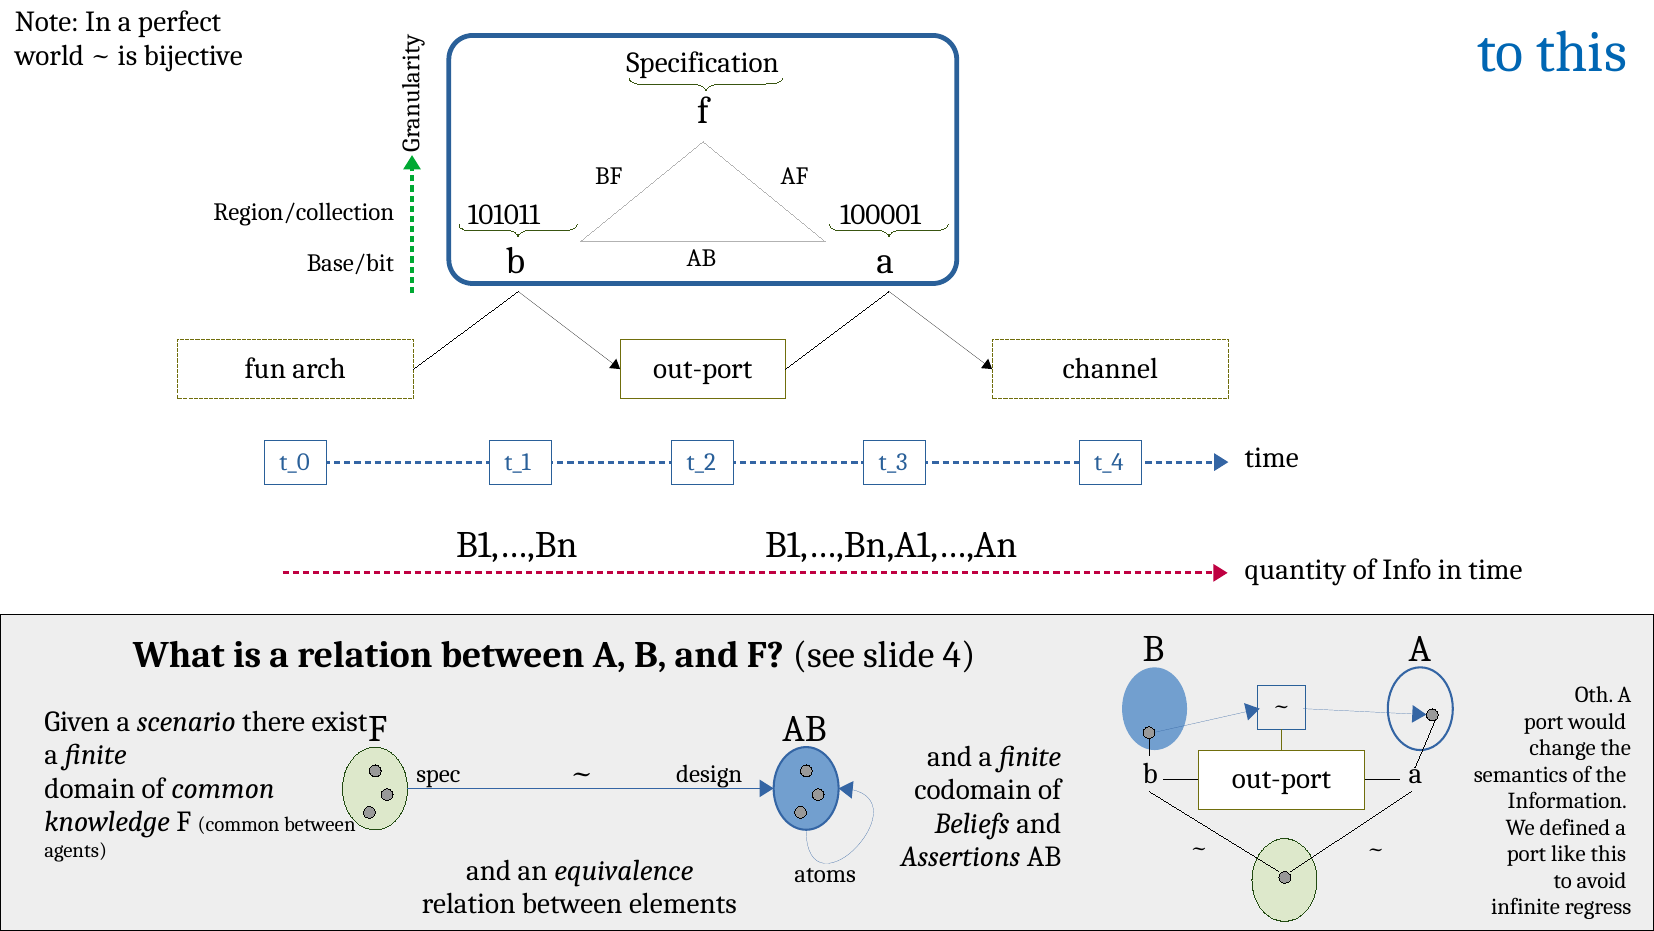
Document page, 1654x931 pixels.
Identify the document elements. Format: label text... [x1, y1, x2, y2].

text_box AB [767, 699, 851, 759]
text_box 101011 [453, 191, 581, 241]
text_box t_1 [489, 440, 552, 485]
text_box BF [580, 154, 639, 199]
text_box ~ [1352, 827, 1400, 872]
text_box Oth. A port would change the semantics of the Information. We defined a port like this to avoid infinite regress [1458, 674, 1654, 931]
text_box quantity of Info in time [1229, 545, 1547, 603]
text_box a [861, 241, 917, 292]
text_box B1,…,Bn [441, 516, 603, 579]
text_box Granularity [389, 13, 434, 168]
text_box B [1127, 620, 1176, 679]
text_box design [661, 752, 780, 798]
text_box ~ [555, 746, 609, 801]
text_box out-port [620, 339, 786, 399]
text_box B1,…,Bn,A1,…,An [750, 516, 1052, 575]
text_box and a finite codomain of Beliefs and Assertions AB [885, 732, 1087, 886]
text_box AF [765, 154, 825, 199]
text_box time [1229, 433, 1512, 491]
text_box Specification [611, 38, 804, 88]
text_box What is a relation between A, B, and F? (see slide 4) [118, 625, 1033, 685]
text_box F [353, 699, 401, 759]
text_box t_4 [1079, 440, 1142, 485]
text_box b [1127, 750, 1176, 807]
text_box fun arch [177, 339, 414, 399]
text_box f [682, 88, 724, 142]
text_box Note: In a perfect world ~ is bijective [0, 0, 276, 83]
text_box channel [992, 339, 1229, 399]
text_box Given a scenario there exist a finite domain of common knowledge F (common between agents) [29, 697, 384, 880]
text_box Base/bit [292, 242, 414, 287]
text_box 100001 [825, 191, 953, 241]
text_box t_3 [863, 440, 926, 485]
text_box A [1393, 620, 1447, 679]
text_box [0, 614, 1654, 931]
text_box ~ [1257, 685, 1306, 730]
text_box atoms [779, 852, 875, 897]
text_box Region/collection [198, 190, 418, 235]
text_box b [490, 241, 546, 292]
text_box t_0 [264, 440, 327, 485]
text_box to this [1298, 11, 1642, 95]
text_box a [1393, 750, 1441, 807]
text_box and an equivalence relation between elements [407, 846, 780, 931]
text_box AB [671, 236, 733, 281]
text_box t_2 [671, 440, 734, 485]
text_box out-port [1198, 750, 1365, 810]
text_box ~ [1175, 826, 1223, 871]
text_box spec [401, 752, 520, 798]
